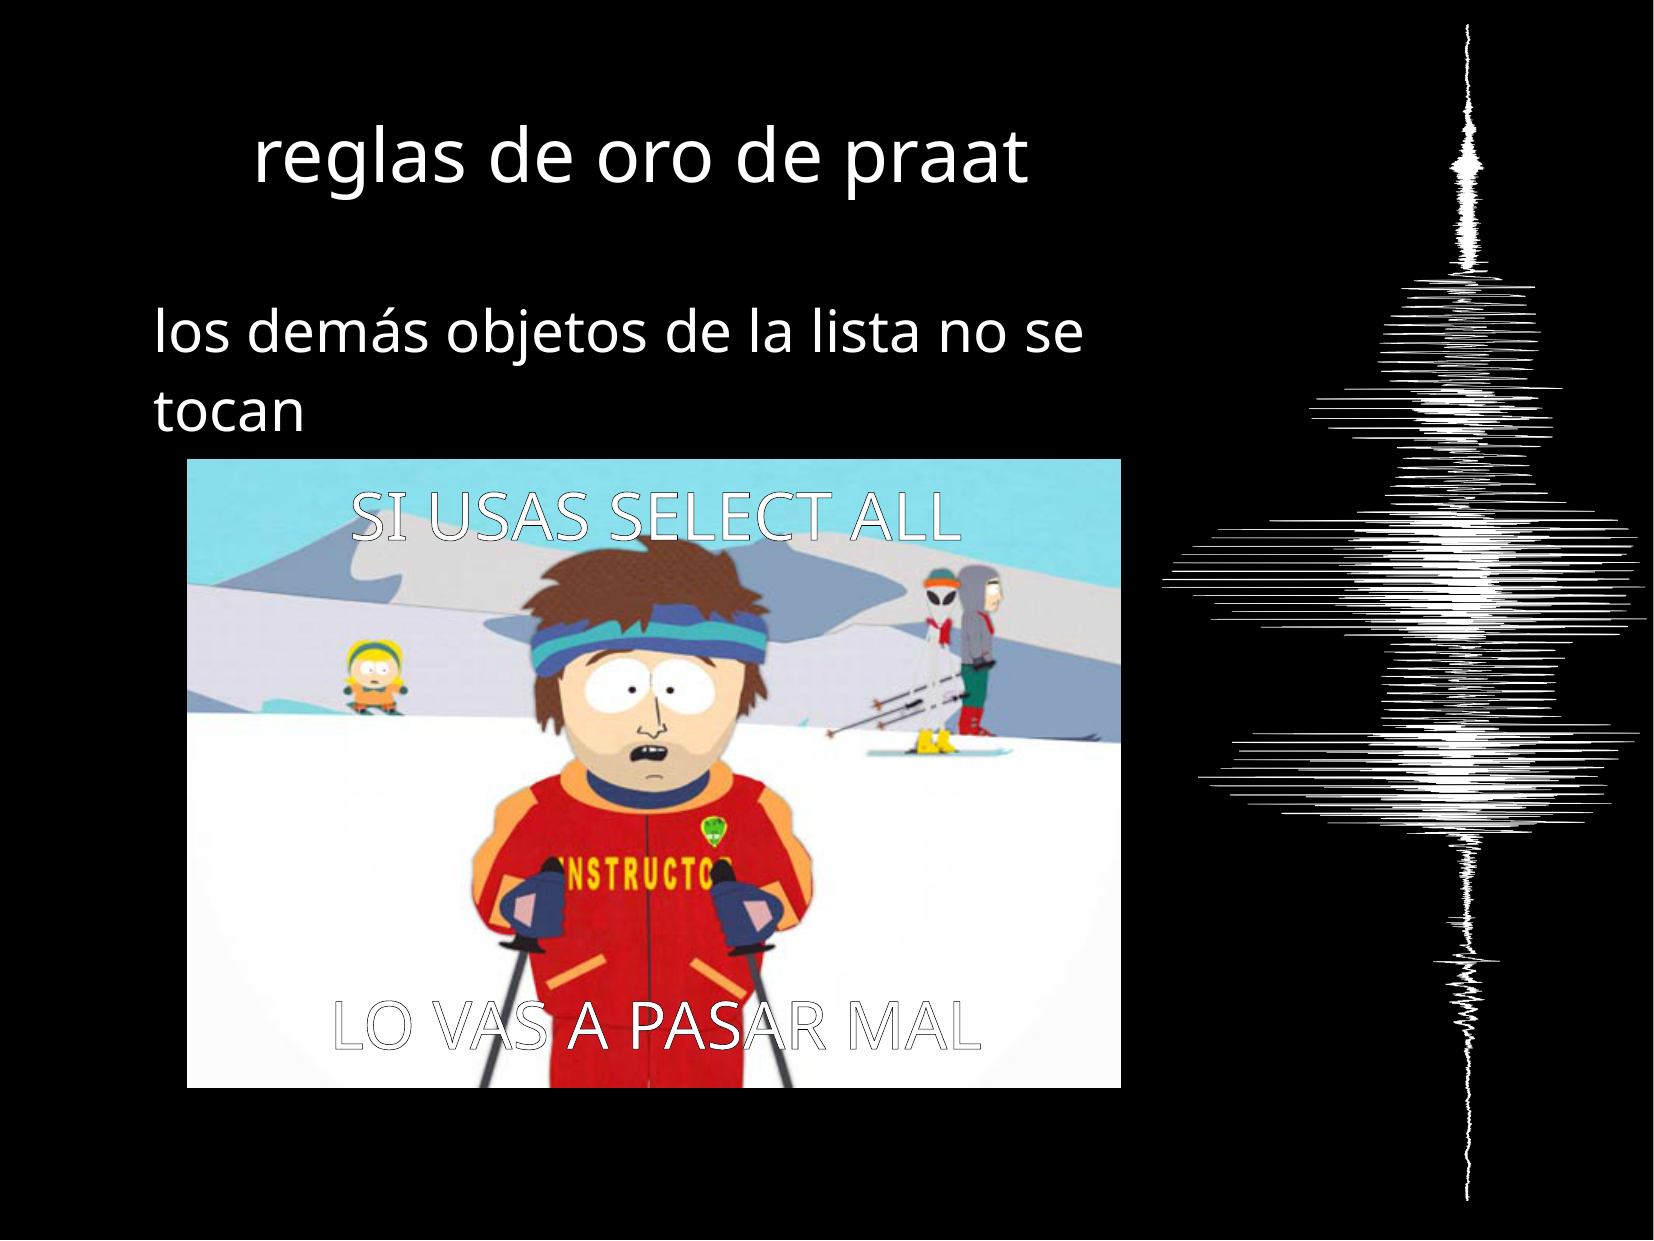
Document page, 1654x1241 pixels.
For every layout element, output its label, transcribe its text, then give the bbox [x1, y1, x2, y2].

picture [1162, 24, 1647, 1201]
title reglas de oro de praat [82, 49, 1201, 257]
picture [187, 459, 1121, 1088]
text_box LO VAS A PASAR MAL [225, 975, 1088, 1072]
list los demás objetos de la lista no se tocan [82, 290, 1201, 1109]
text_box SI USAS SELECT ALL [225, 466, 1088, 563]
